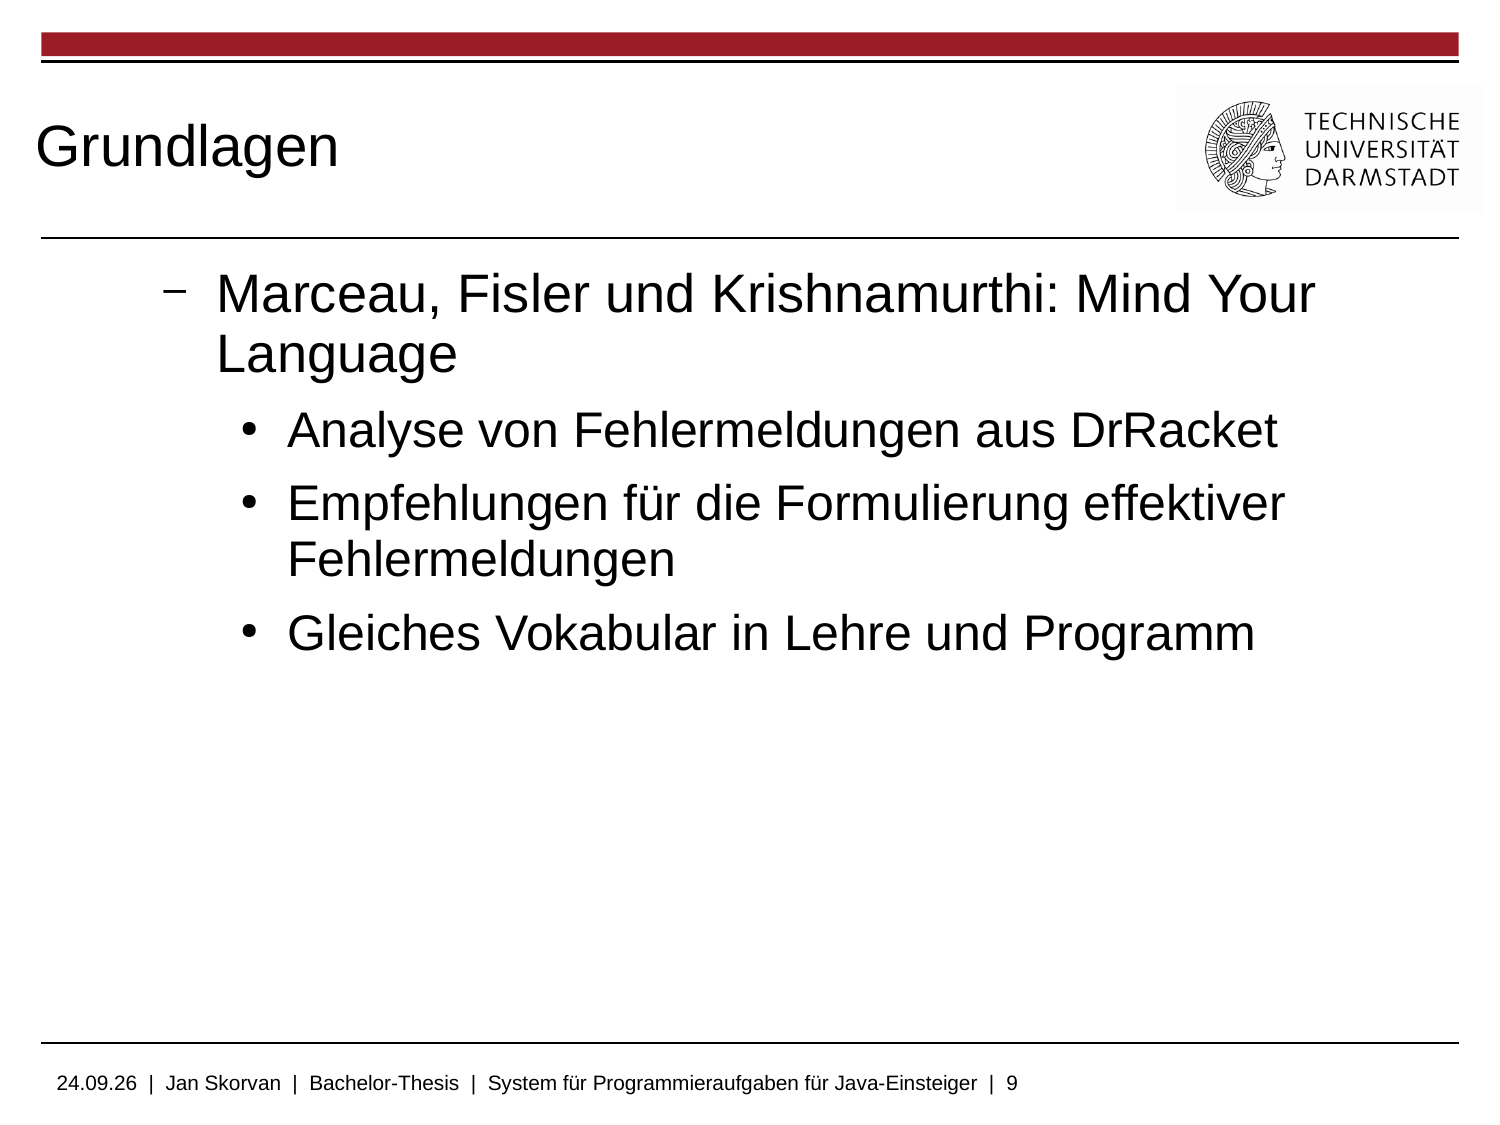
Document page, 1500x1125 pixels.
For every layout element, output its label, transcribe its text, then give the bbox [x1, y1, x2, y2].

title Grundlagen [35, 70, 1126, 222]
list Marceau, Fisler und Krishnamurthi: Mind Your Language Analyse von Fehlermeldungen aus DrRacket Empfehlungen für die Formulierung effektiver Fehlermeldungen Gleiches Vokabular in Lehre und Programm [75, 263, 1425, 916]
